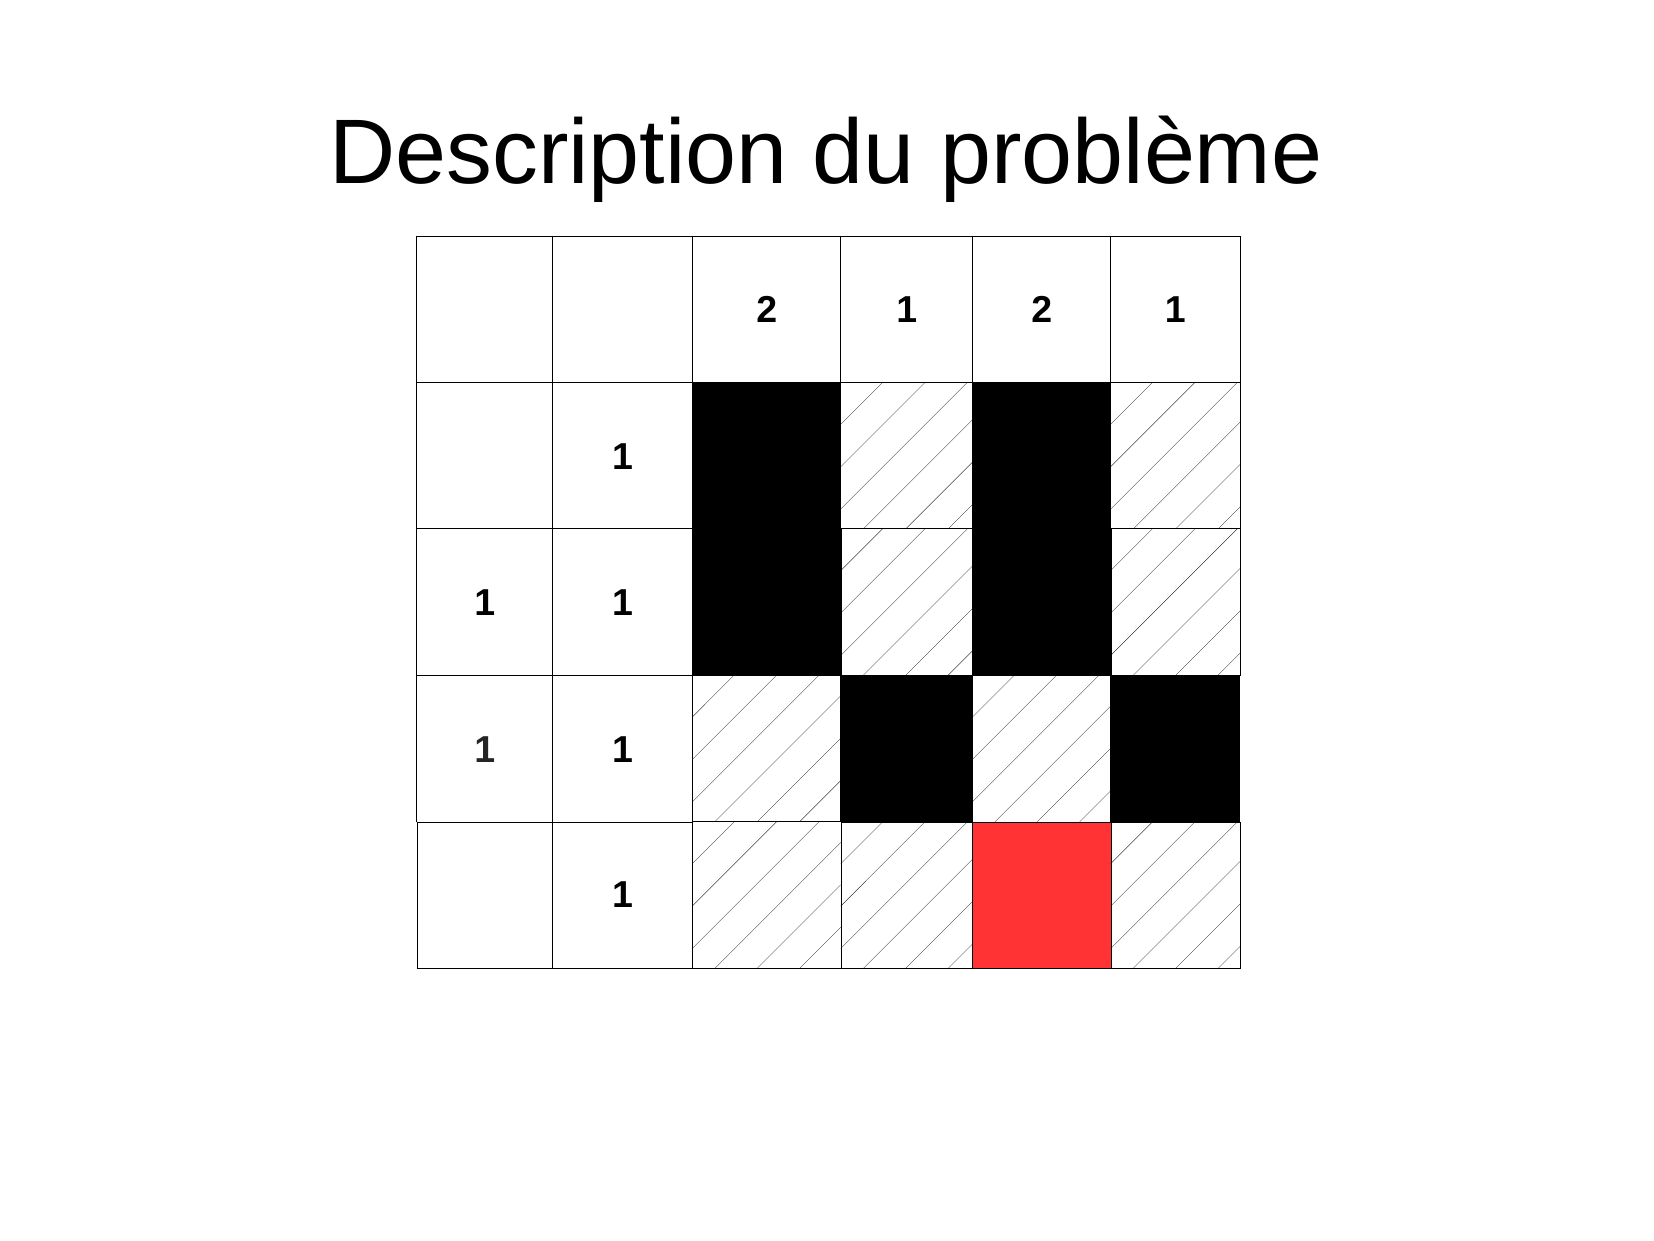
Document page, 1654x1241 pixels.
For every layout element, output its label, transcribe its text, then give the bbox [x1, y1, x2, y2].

table_cell 1 [417, 529, 552, 675]
table_cell [1111, 383, 1240, 528]
table_header [417, 237, 552, 382]
table_cell [842, 529, 972, 675]
table_cell 1 [553, 823, 692, 968]
table_cell [973, 383, 1110, 528]
table_cell [973, 529, 1111, 675]
table_cell [973, 823, 1111, 968]
table_cell [842, 823, 972, 968]
table_cell [973, 676, 1110, 822]
table_cell [693, 529, 841, 675]
table_header 1 [1111, 237, 1240, 382]
title Description du problème [82, 49, 1571, 257]
table_header [553, 237, 692, 382]
table_cell [418, 823, 552, 968]
table_cell [693, 676, 840, 821]
table_cell [841, 383, 972, 528]
table_cell [1112, 529, 1240, 675]
table_cell [1111, 676, 1240, 822]
table_cell [1112, 823, 1240, 968]
table_cell 1 [553, 676, 692, 822]
table_header 2 [693, 237, 840, 382]
table_cell [417, 383, 552, 528]
table_cell [841, 676, 972, 822]
table_cell 1 [417, 676, 552, 822]
table_cell 1 [553, 383, 692, 528]
table_header 2 [973, 237, 1110, 382]
table_cell [693, 822, 841, 968]
table_cell 1 [553, 529, 692, 675]
table_header 1 [841, 237, 972, 382]
table_cell [693, 383, 840, 528]
